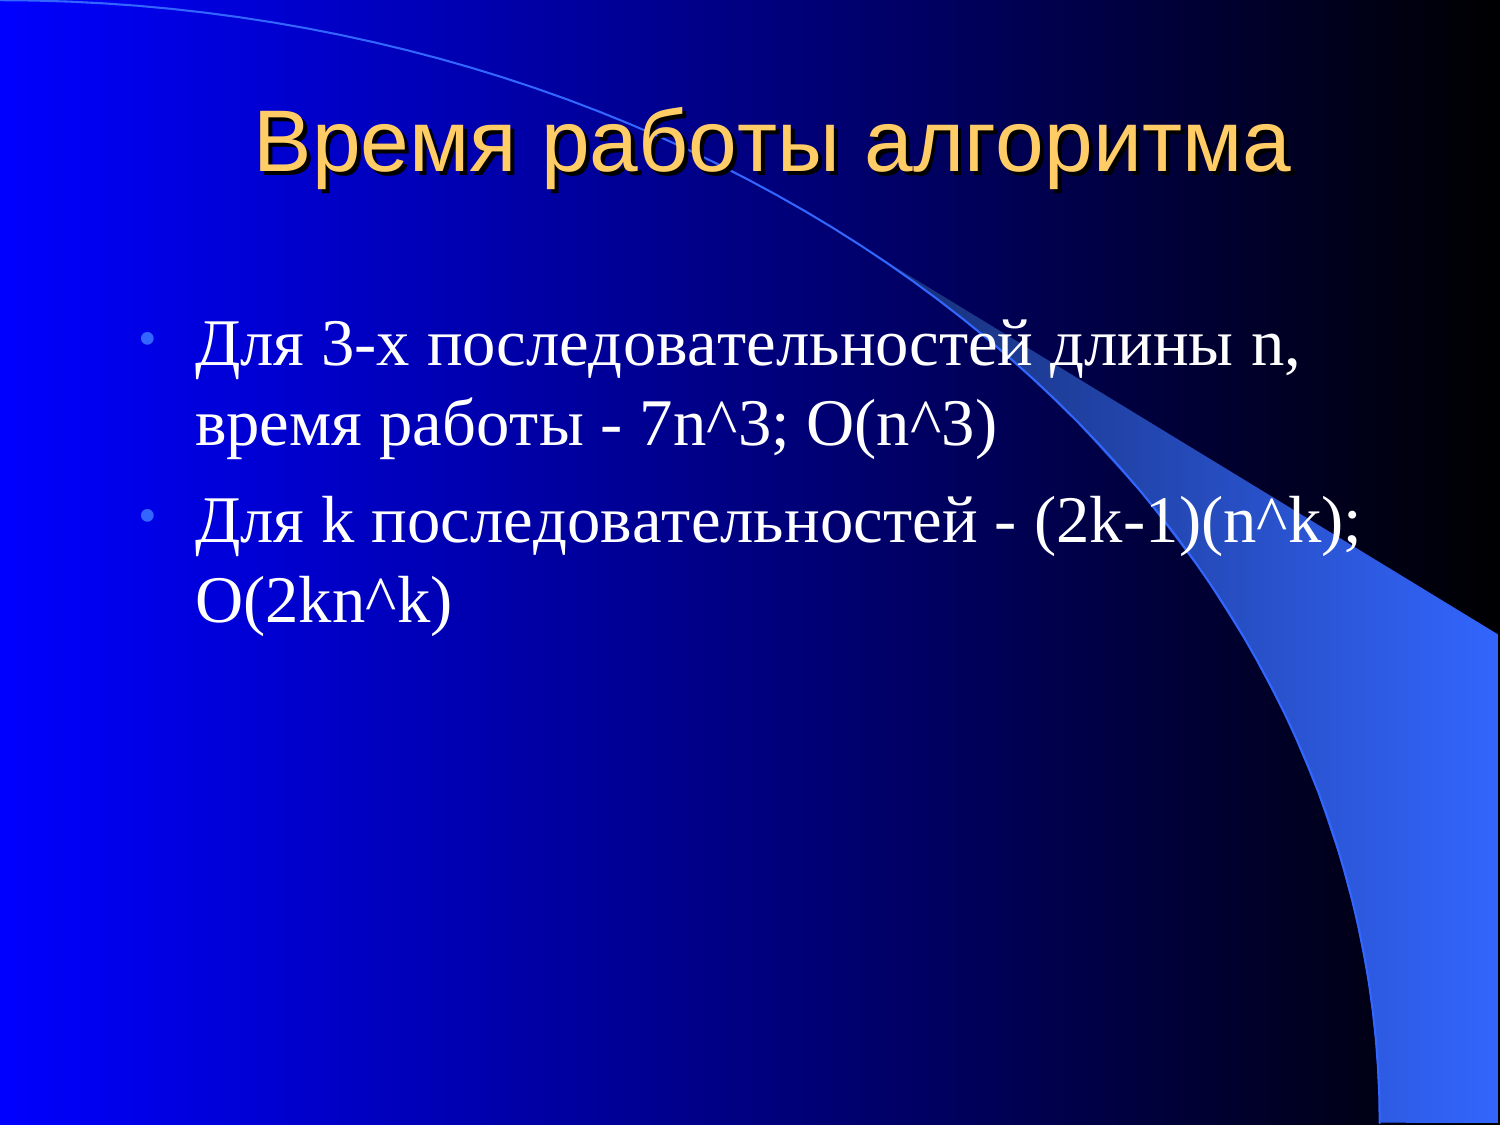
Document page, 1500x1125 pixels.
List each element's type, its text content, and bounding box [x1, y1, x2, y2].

list Для 3-х последовательностей длины n, время работы - 7n^3; O(n^3) Для k последовательностей - (2k-1)(n^k); O(2kn^k) [123, 290, 1399, 966]
title Время работы алгоритма [135, 42, 1411, 231]
